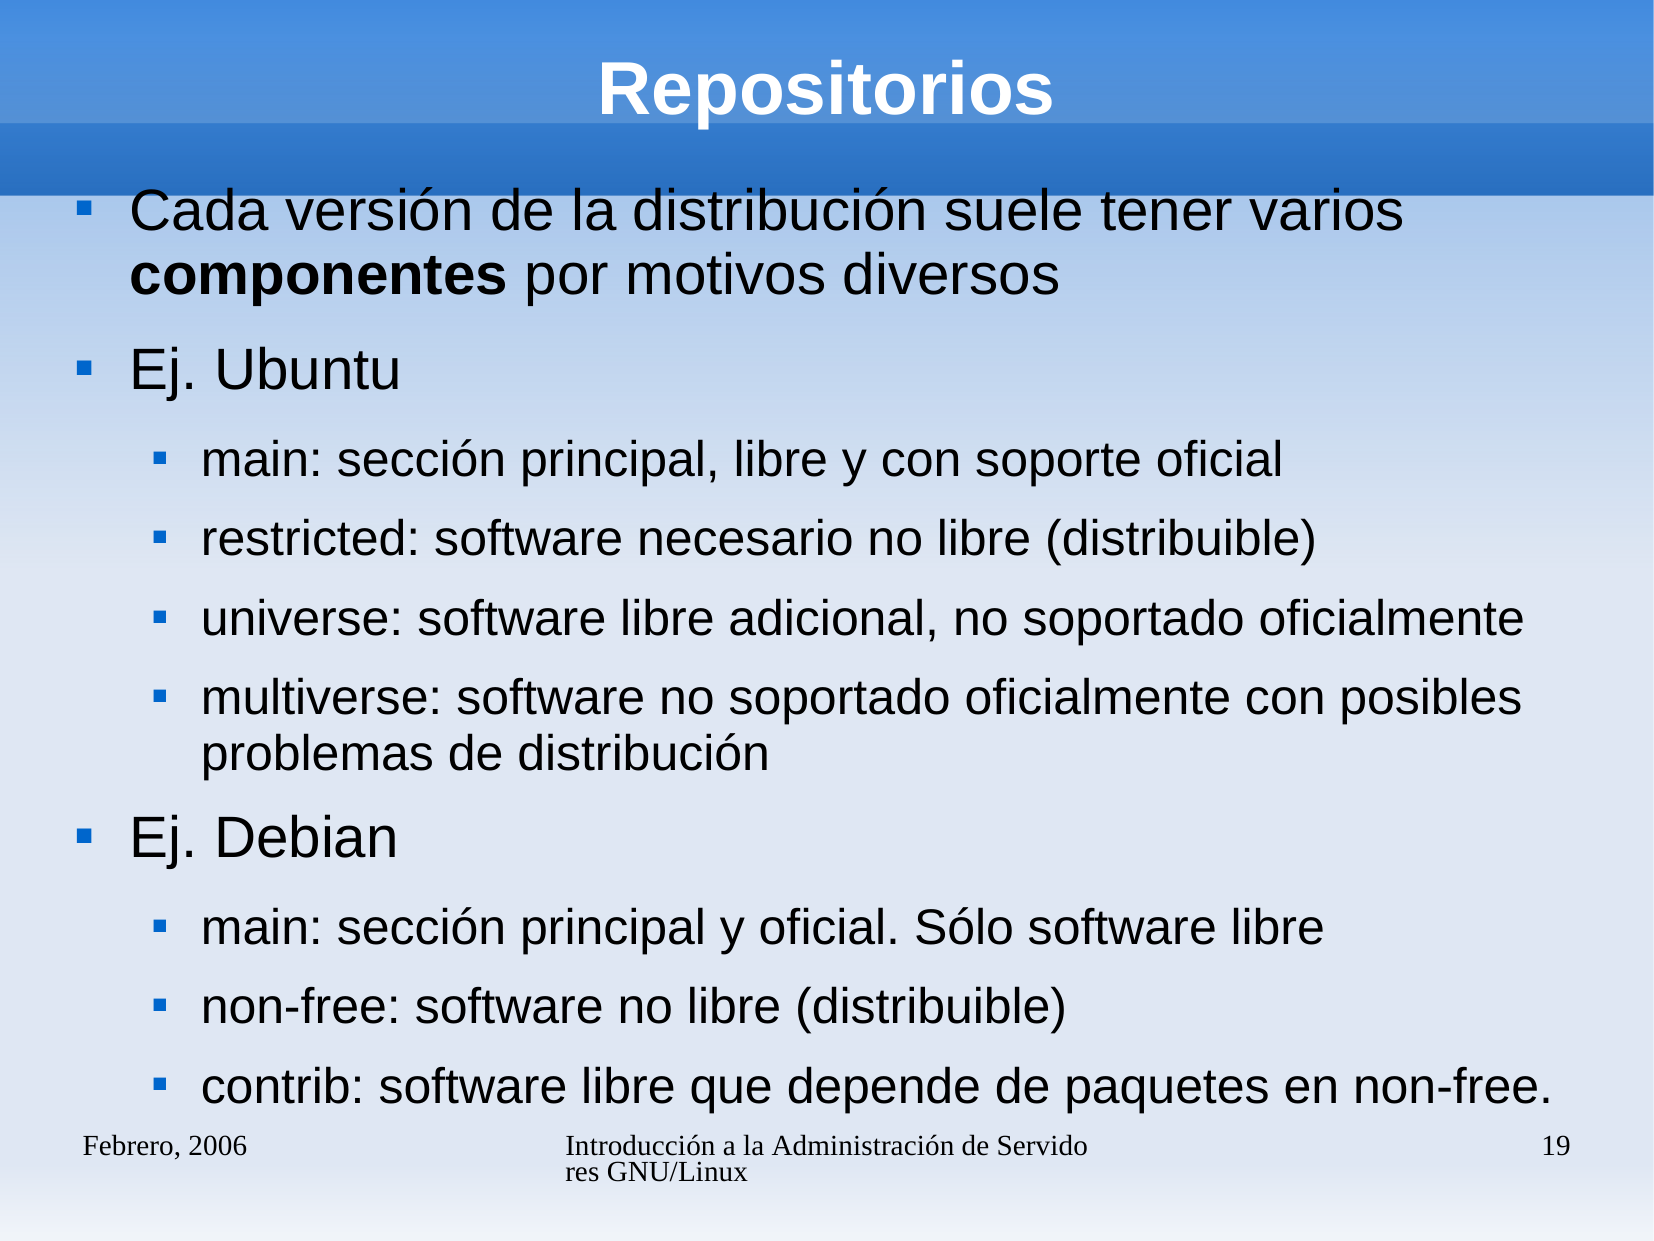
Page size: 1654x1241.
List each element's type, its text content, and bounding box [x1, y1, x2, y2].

picture [796, 1144, 802, 1154]
picture [965, 1144, 971, 1154]
picture [929, 1144, 936, 1154]
picture [641, 1144, 647, 1154]
picture [236, 1145, 243, 1154]
picture [115, 1144, 122, 1154]
picture [207, 1144, 214, 1154]
picture [0, 0, 1654, 1241]
list Cada versión de la distribución suele tener varios componentes por motivos diversos Ej. Ubuntu main: sección principal, libre y con soporte oficial restricted: software necesario no libre (distribuible) universe: software libre adicional, no soportado oficialmente multiverse: software no soportado oficialmente con posibles problemas de distribución Ej. Debian main: sección principal y oficial. Sólo software libre non-free: software no libre (distribuible) contrib: software libre que depende de paquetes en non-free. [59, 177, 1595, 1144]
picture [611, 1144, 618, 1154]
title Repositorios [88, 0, 1565, 177]
picture [221, 1144, 228, 1154]
picture [1040, 1144, 1046, 1151]
picture [1077, 1144, 1084, 1154]
picture [1062, 1144, 1068, 1154]
picture [626, 1144, 632, 1154]
picture [163, 1144, 170, 1154]
picture [690, 1144, 697, 1154]
